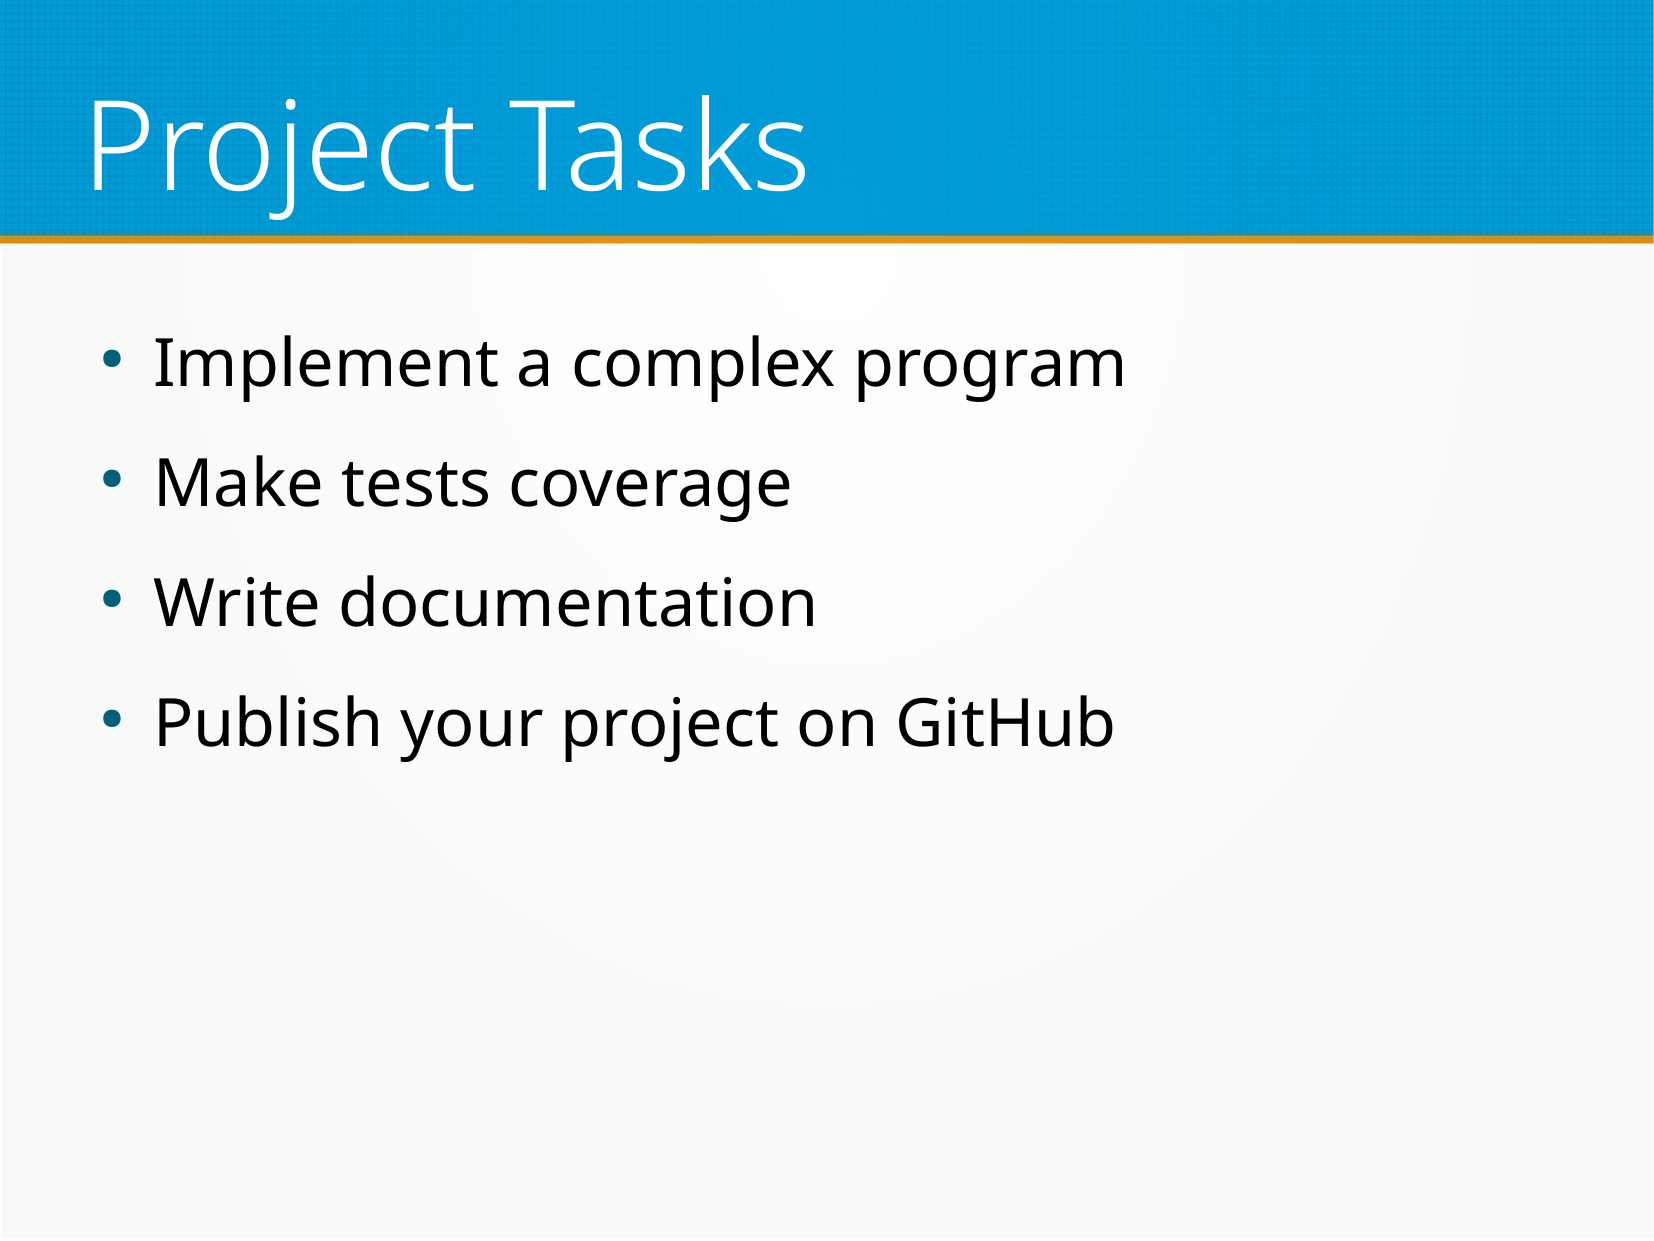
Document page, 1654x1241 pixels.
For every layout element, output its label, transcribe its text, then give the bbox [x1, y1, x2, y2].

title Project Tasks [82, 19, 1571, 227]
picture [0, 233, 1654, 1241]
list Implement a complex program Make tests coverage Write documentation Publish your project on GitHub [82, 315, 1563, 1081]
